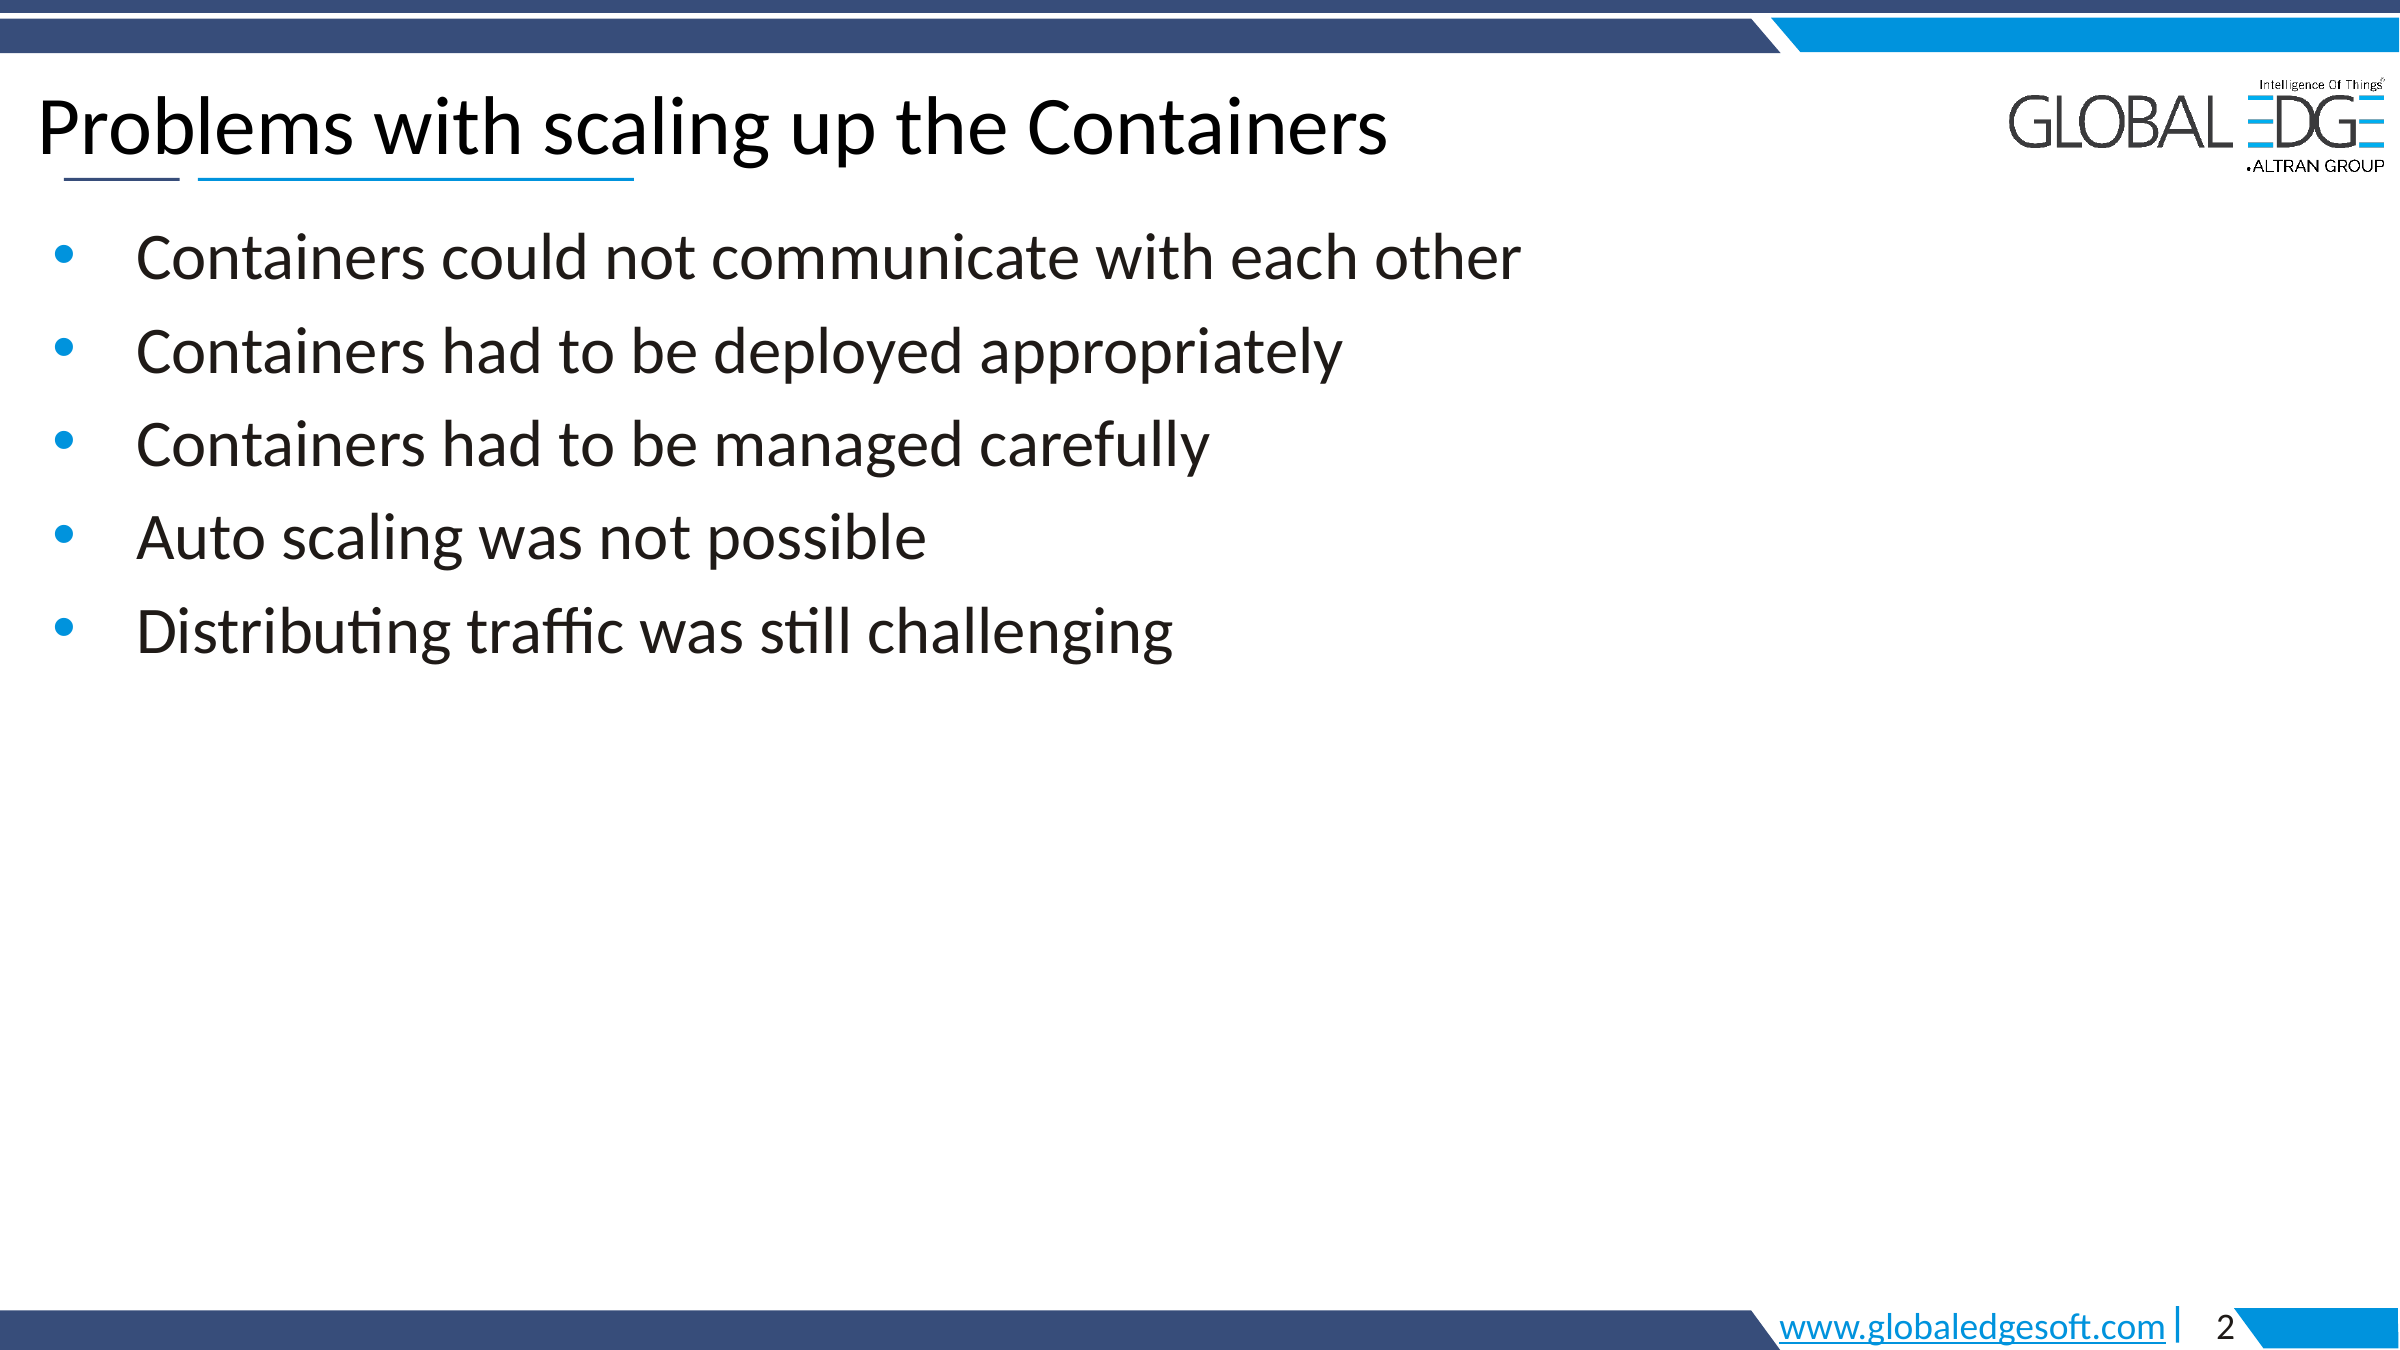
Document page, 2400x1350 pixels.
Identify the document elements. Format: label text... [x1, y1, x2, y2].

list Containers could not communicate with each other Containers had to be deployed appropriately Containers had to be managed carefully Auto scaling was not possible Distributing traffic was still challenging [40, 207, 2358, 1288]
picture [2001, 67, 2392, 182]
title Problems with scaling up the Containers [26, 64, 1977, 178]
